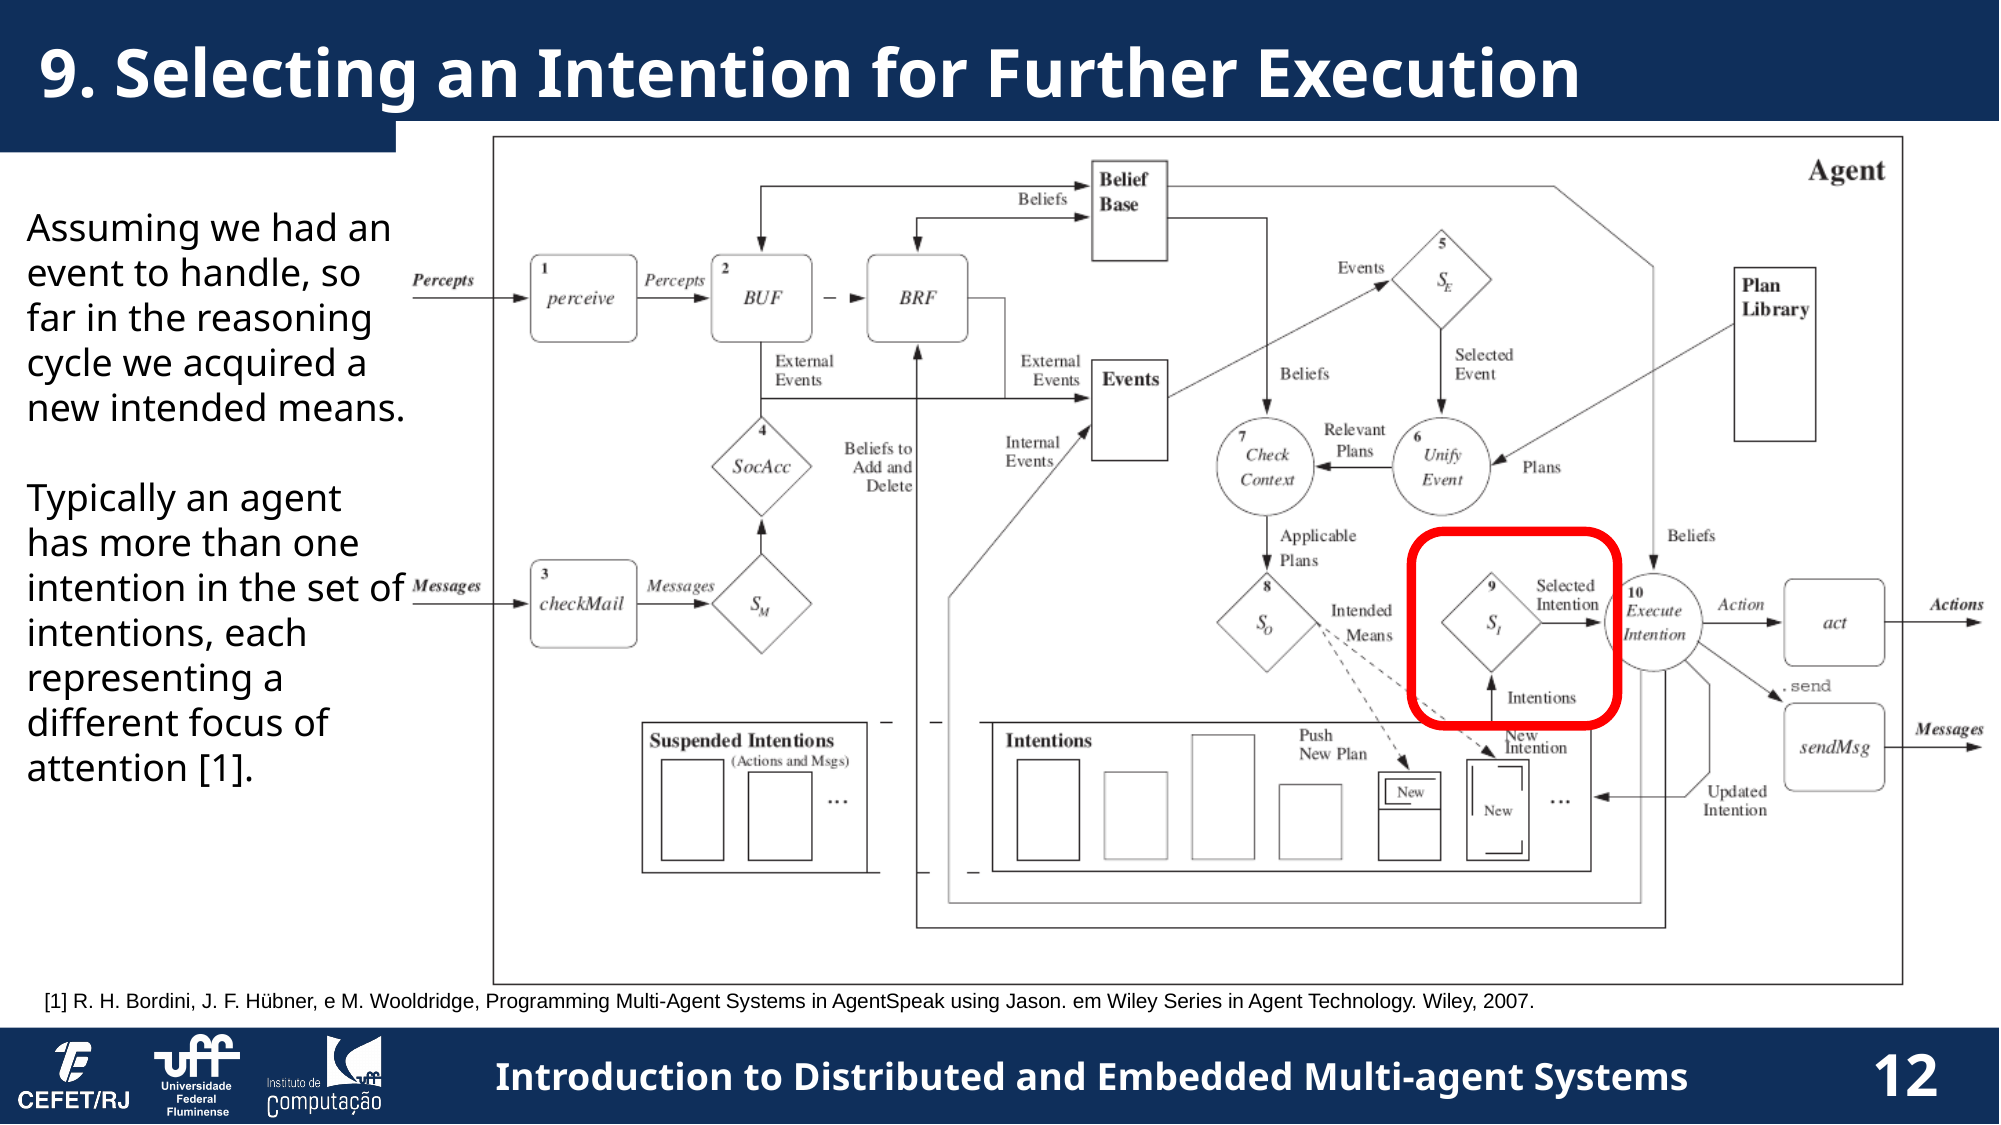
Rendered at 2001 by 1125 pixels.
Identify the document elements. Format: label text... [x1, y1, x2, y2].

picture [18, 1021, 129, 1125]
picture [265, 1033, 383, 1118]
text_box Assuming we had an event to handle, so far in the reasoning cycle we acquired a new intended means. Typically an agent has more than one intention in the set of intentions, each representing a different focus of attention [1]. [11, 196, 425, 796]
picture [153, 1033, 241, 1121]
text_box 9. Selecting an Intention for Further Execution [25, 23, 1999, 119]
picture [395, 121, 2000, 987]
text_box [1] R. H. Bordini, J. F. Hübner, e M. Wooldridge, Programming Multi-Agent Systems in AgentSpeak using Jason. em Wiley Series in Agent Technology. Wiley, 2007. [29, 980, 1978, 1018]
